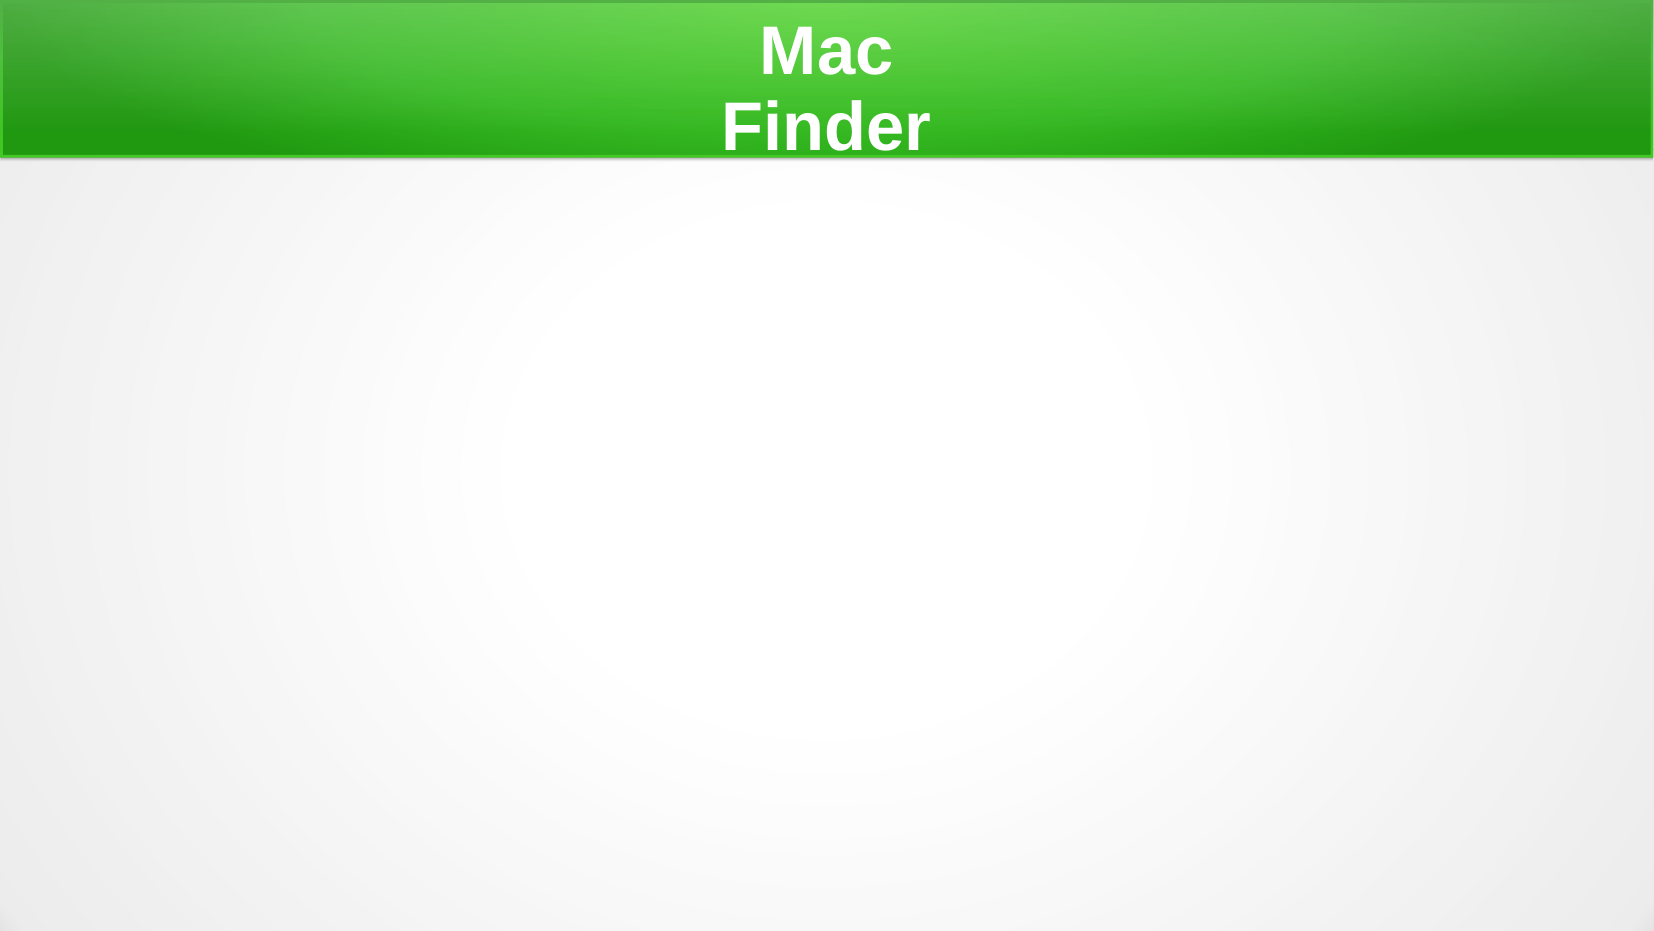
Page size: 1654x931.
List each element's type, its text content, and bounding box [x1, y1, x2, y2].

title Mac Finder [82, 12, 1571, 166]
